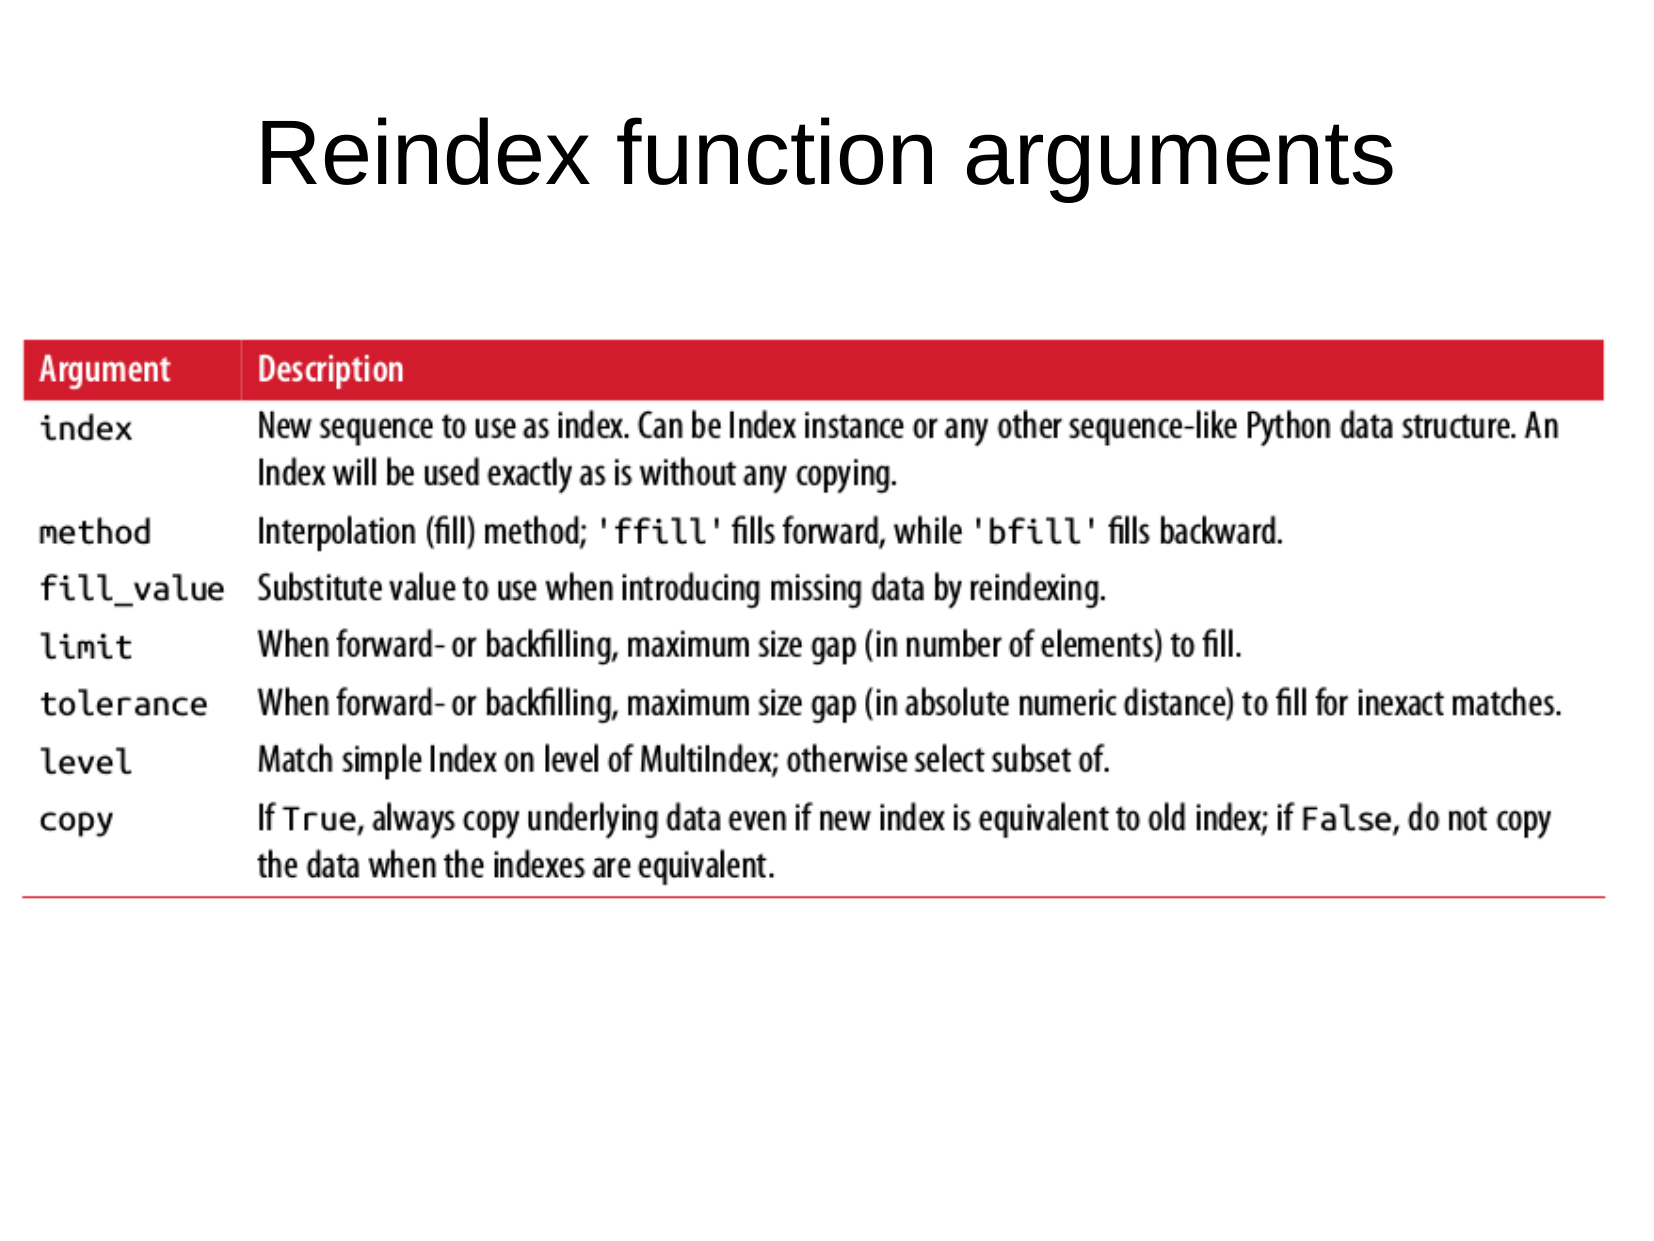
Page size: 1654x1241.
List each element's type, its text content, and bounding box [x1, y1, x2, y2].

title Reindex function arguments [82, 49, 1571, 257]
picture [15, 329, 1636, 908]
